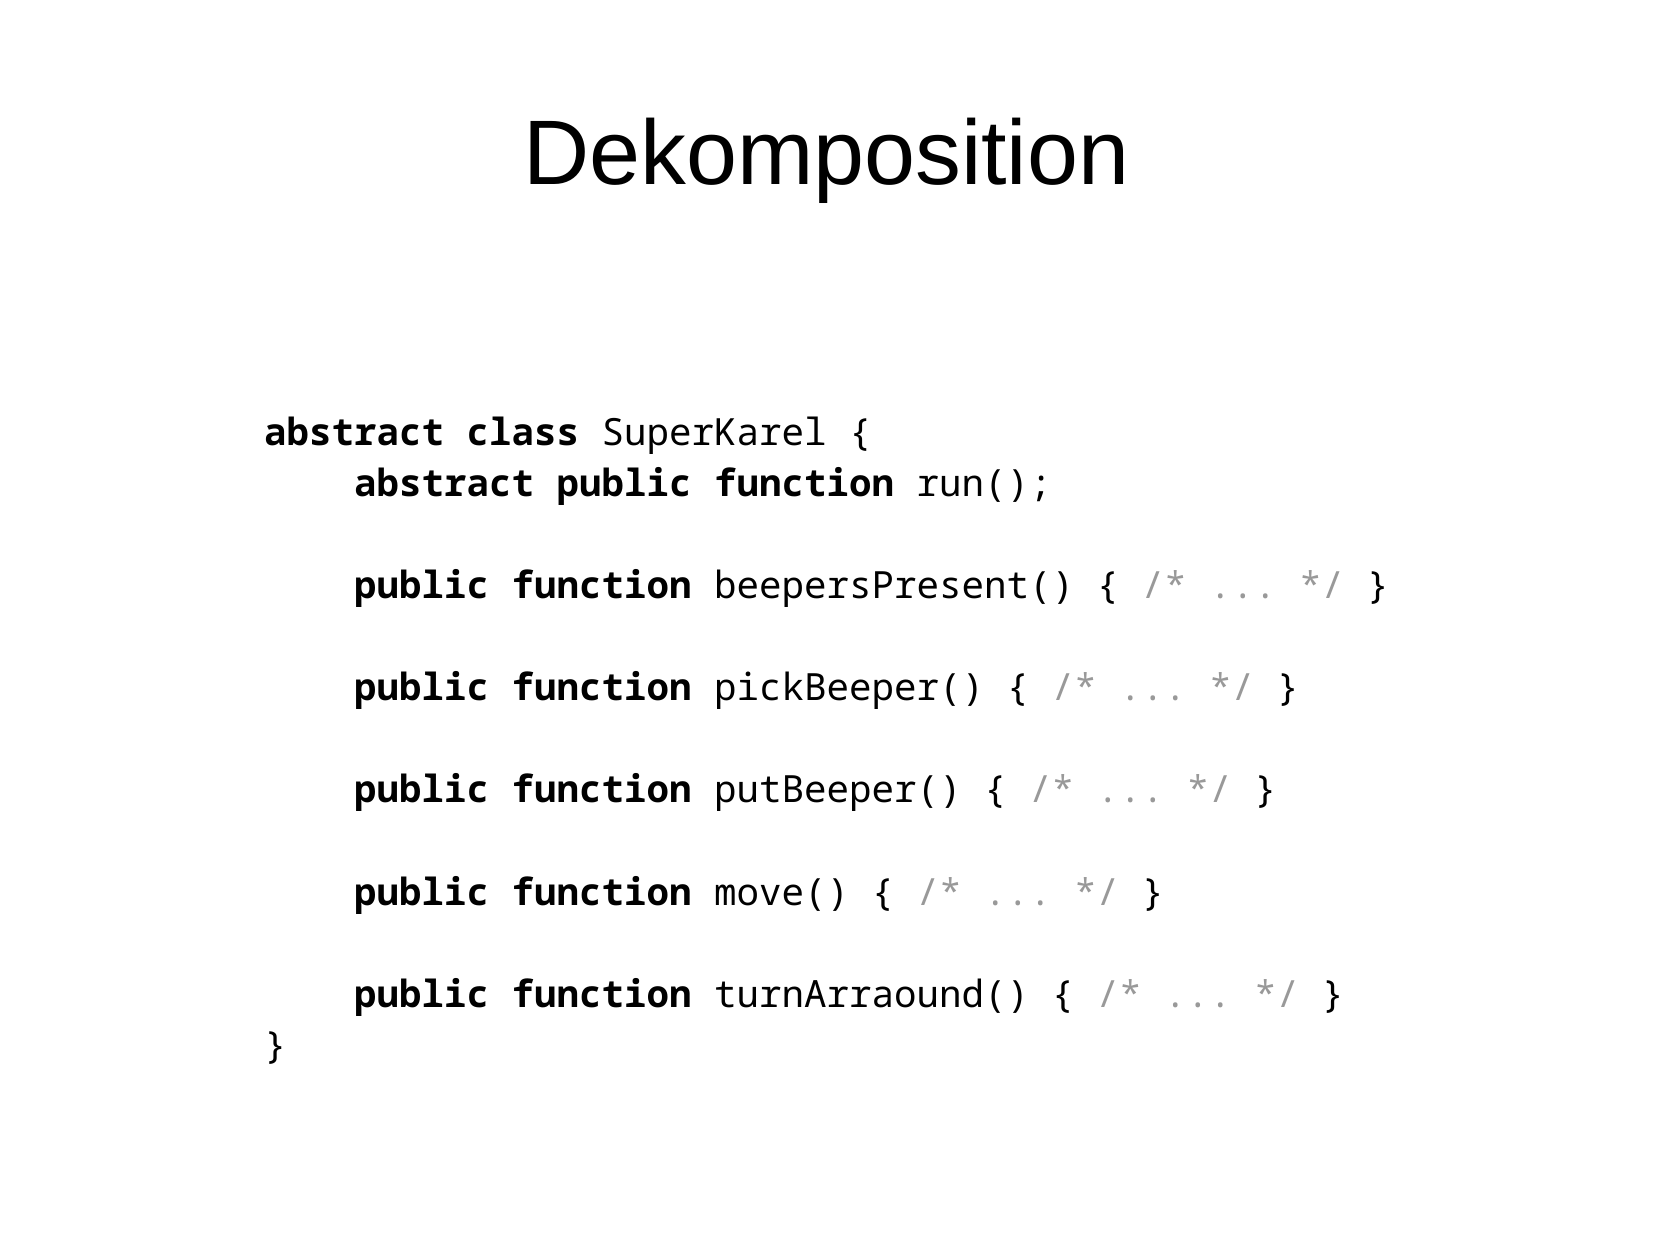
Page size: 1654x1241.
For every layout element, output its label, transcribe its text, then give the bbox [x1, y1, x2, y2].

text_box abstract class SuperKarel { abstract public function run(); public function beepersPresent() { /* ... */ } public function pickBeeper() { /* ... */ } public function putBeeper() { /* ... */ } public function move() { /* ... */ } public function turnArraound() { /* ... */ } } [249, 398, 1405, 901]
title Dekomposition [82, 49, 1571, 257]
